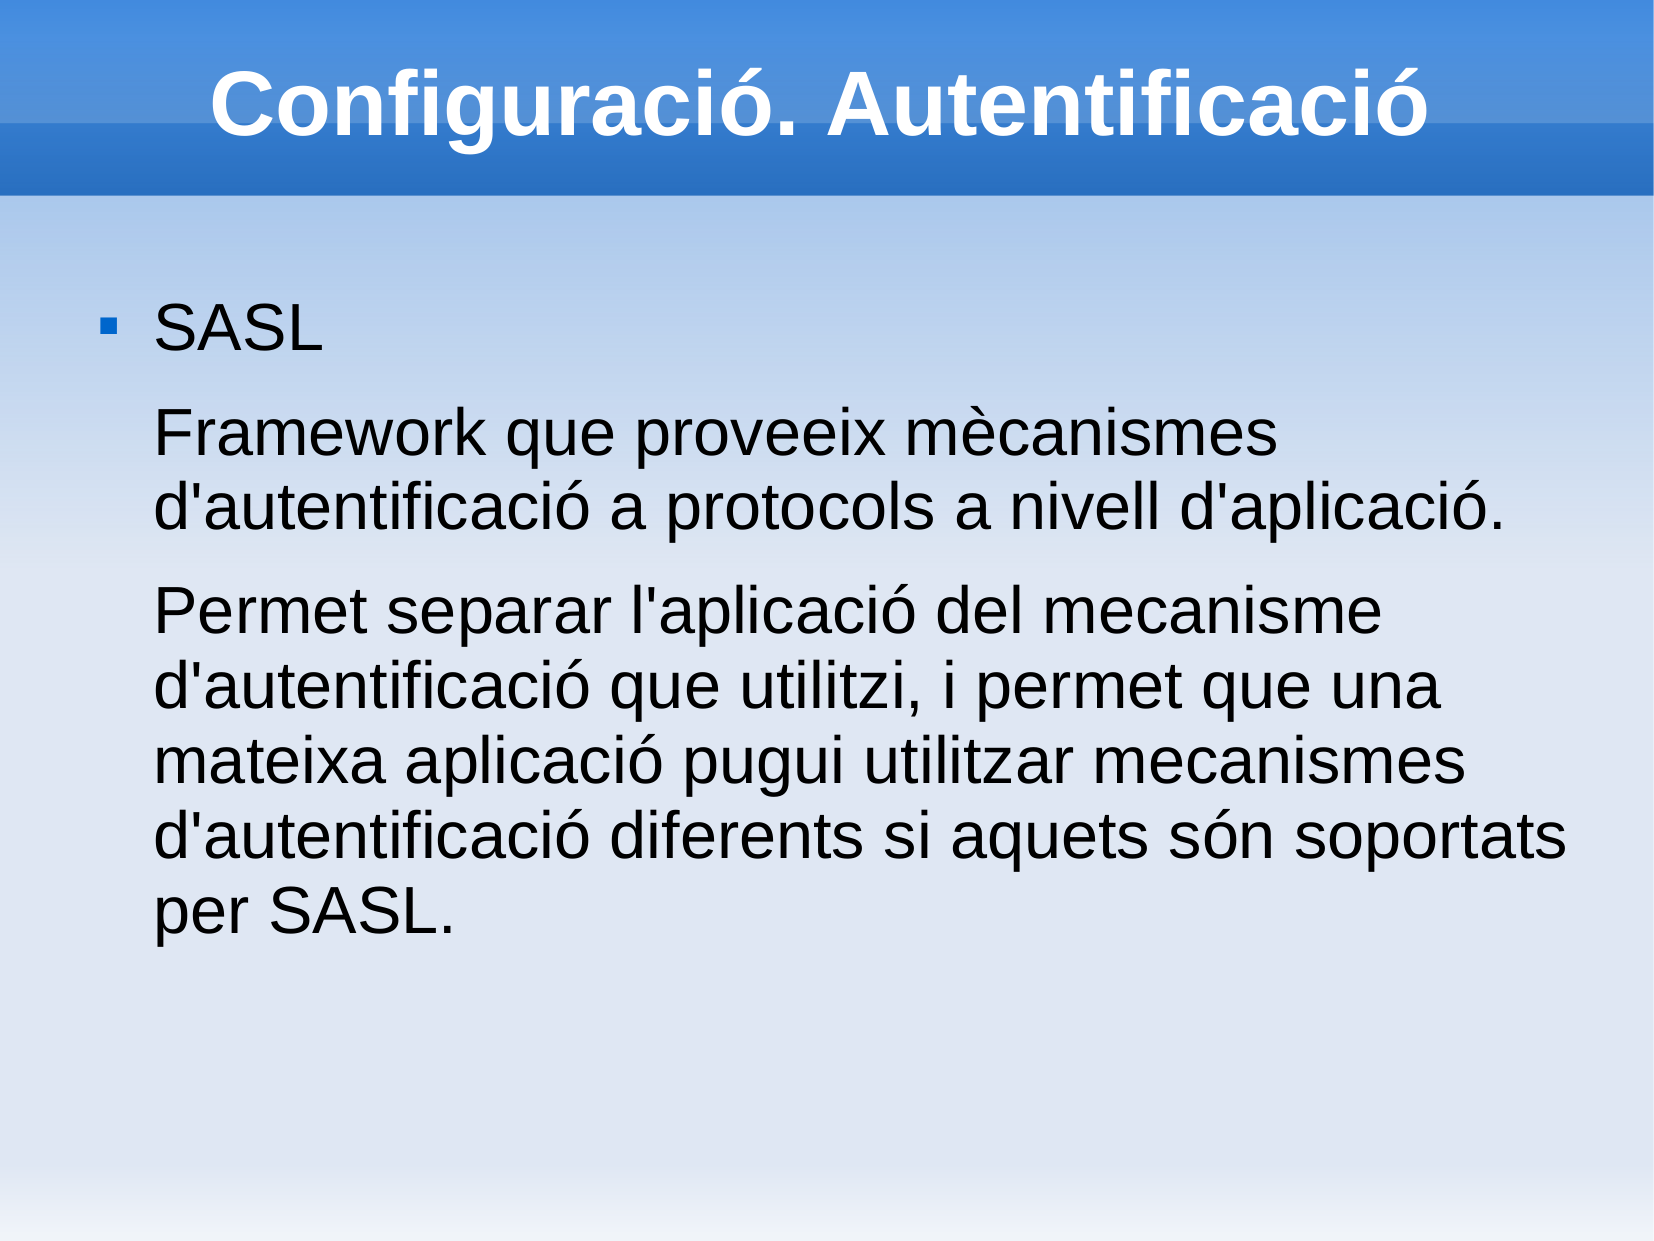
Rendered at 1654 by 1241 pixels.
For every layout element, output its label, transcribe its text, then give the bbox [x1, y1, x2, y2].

picture [0, 0, 1654, 1241]
title Configuració. Autentificació [76, 0, 1565, 208]
list SASL Framework que proveeix mècanismes d'autentificació a protocols a nivell d'aplicació. Permet separar l'aplicació del mecanisme d'autentificació que utilitzi, i permet que una mateixa aplicació pugui utilitzar mecanismes d'autentificació diferents si aquets són soportats per SASL. [82, 290, 1571, 1109]
